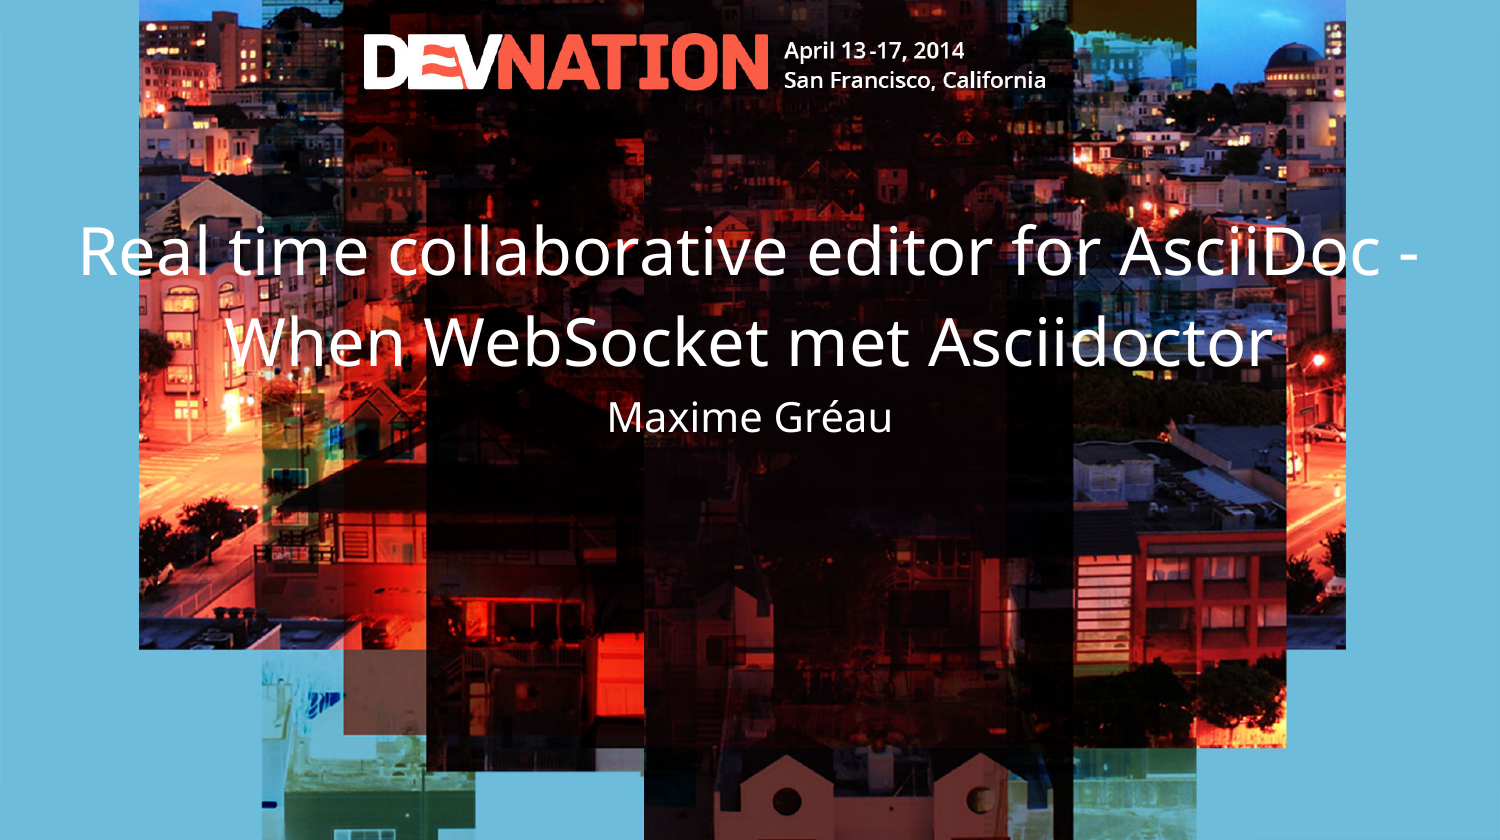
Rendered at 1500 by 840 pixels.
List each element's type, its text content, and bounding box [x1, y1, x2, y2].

picture [0, 0, 1500, 840]
list Maxime Gréau [75, 388, 1425, 840]
title Real time collaborative editor for AsciiDoc - When WebSocket met Asciidoctor [75, 205, 1425, 385]
